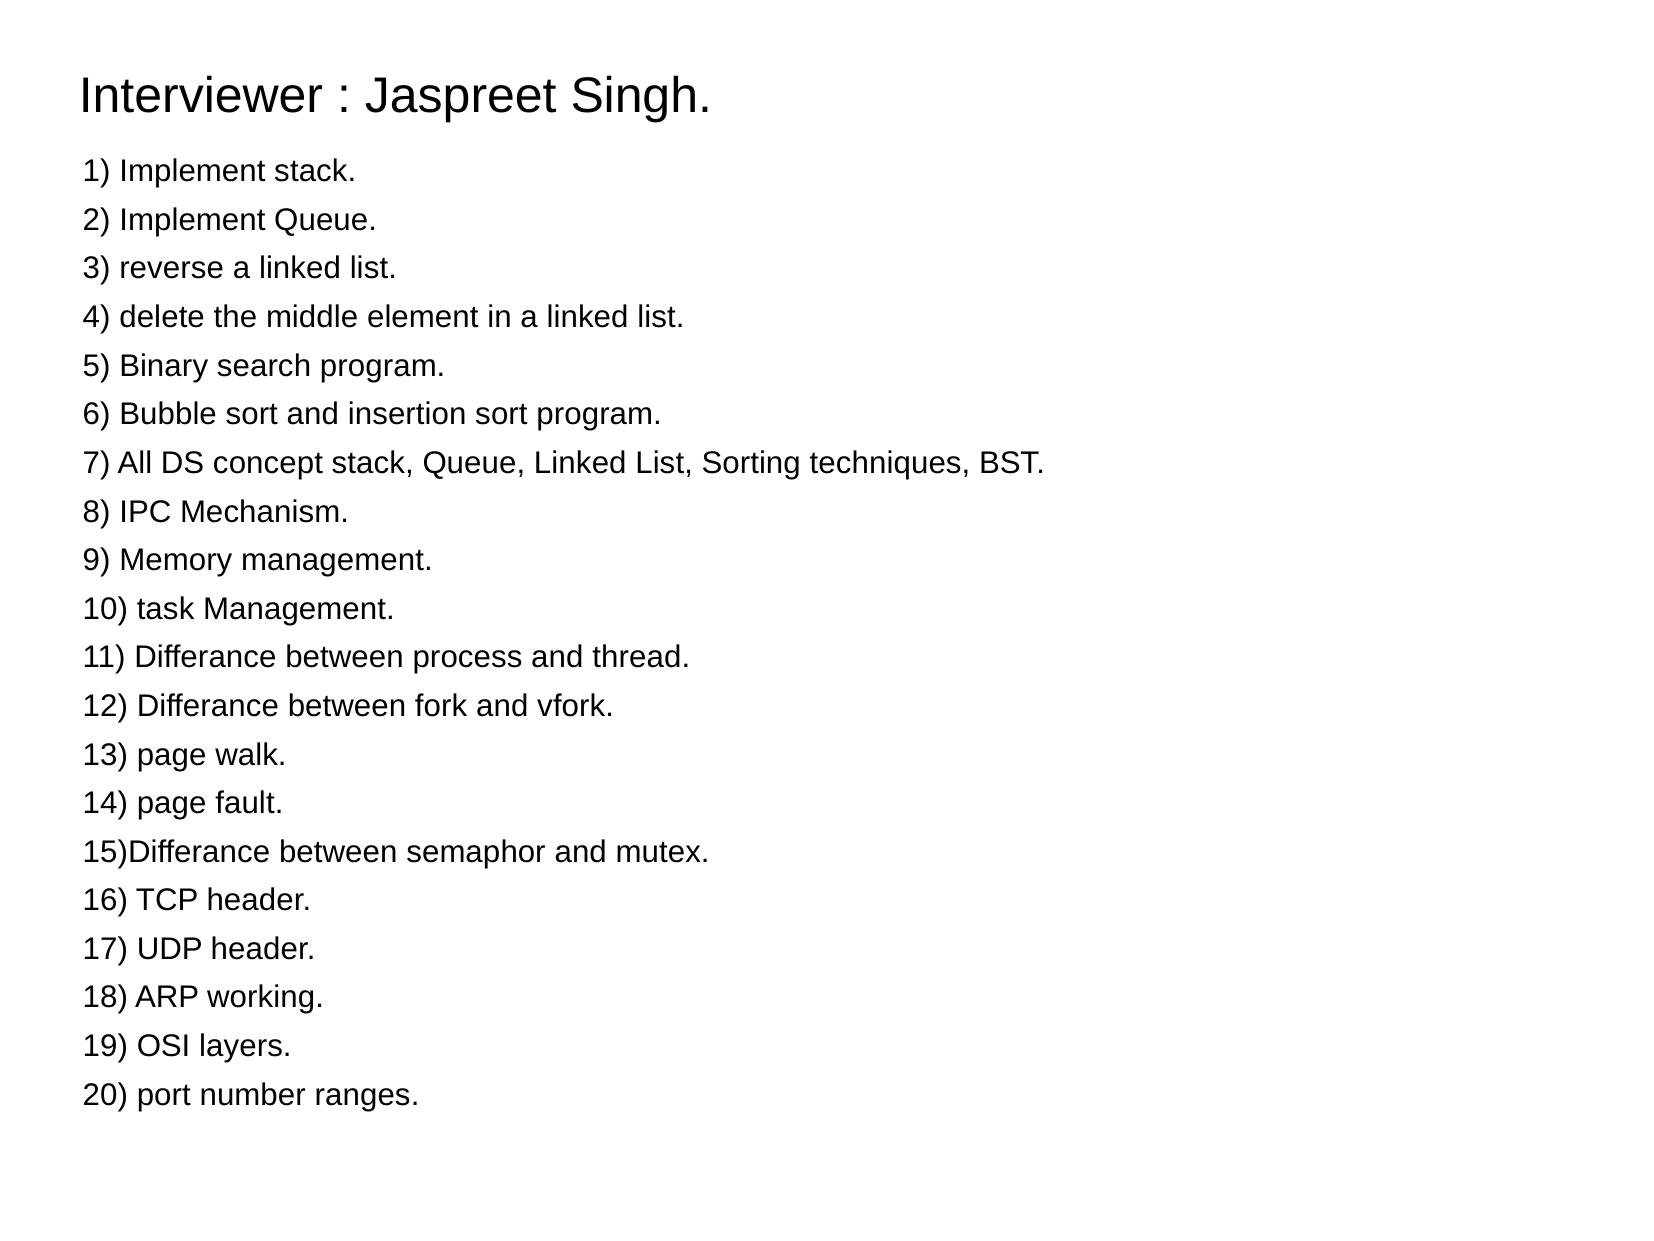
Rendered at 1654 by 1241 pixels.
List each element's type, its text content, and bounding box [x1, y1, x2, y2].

title Interviewer : Jaspreet Singh. [35, 49, 756, 142]
list 1) Implement stack. 2) Implement Queue. 3) reverse a linked list. 4) delete the middle element in a linked list. 5) Binary search program. 6) Bubble sort and insertion sort program. 7) All DS concept stack, Queue, Linked List, Sorting techniques, BST. 8) IPC Mechanism. 9) Memory management. 10) task Management. 11) Differance between process and thread. 12) Differance between fork and vfork. 13) page walk. 14) page fault. 15)Differance between semaphor and mutex. 16) TCP header. 17) UDP header. 18) ARP working. 19) OSI layers. 20) port number ranges. [82, 153, 1571, 1123]
